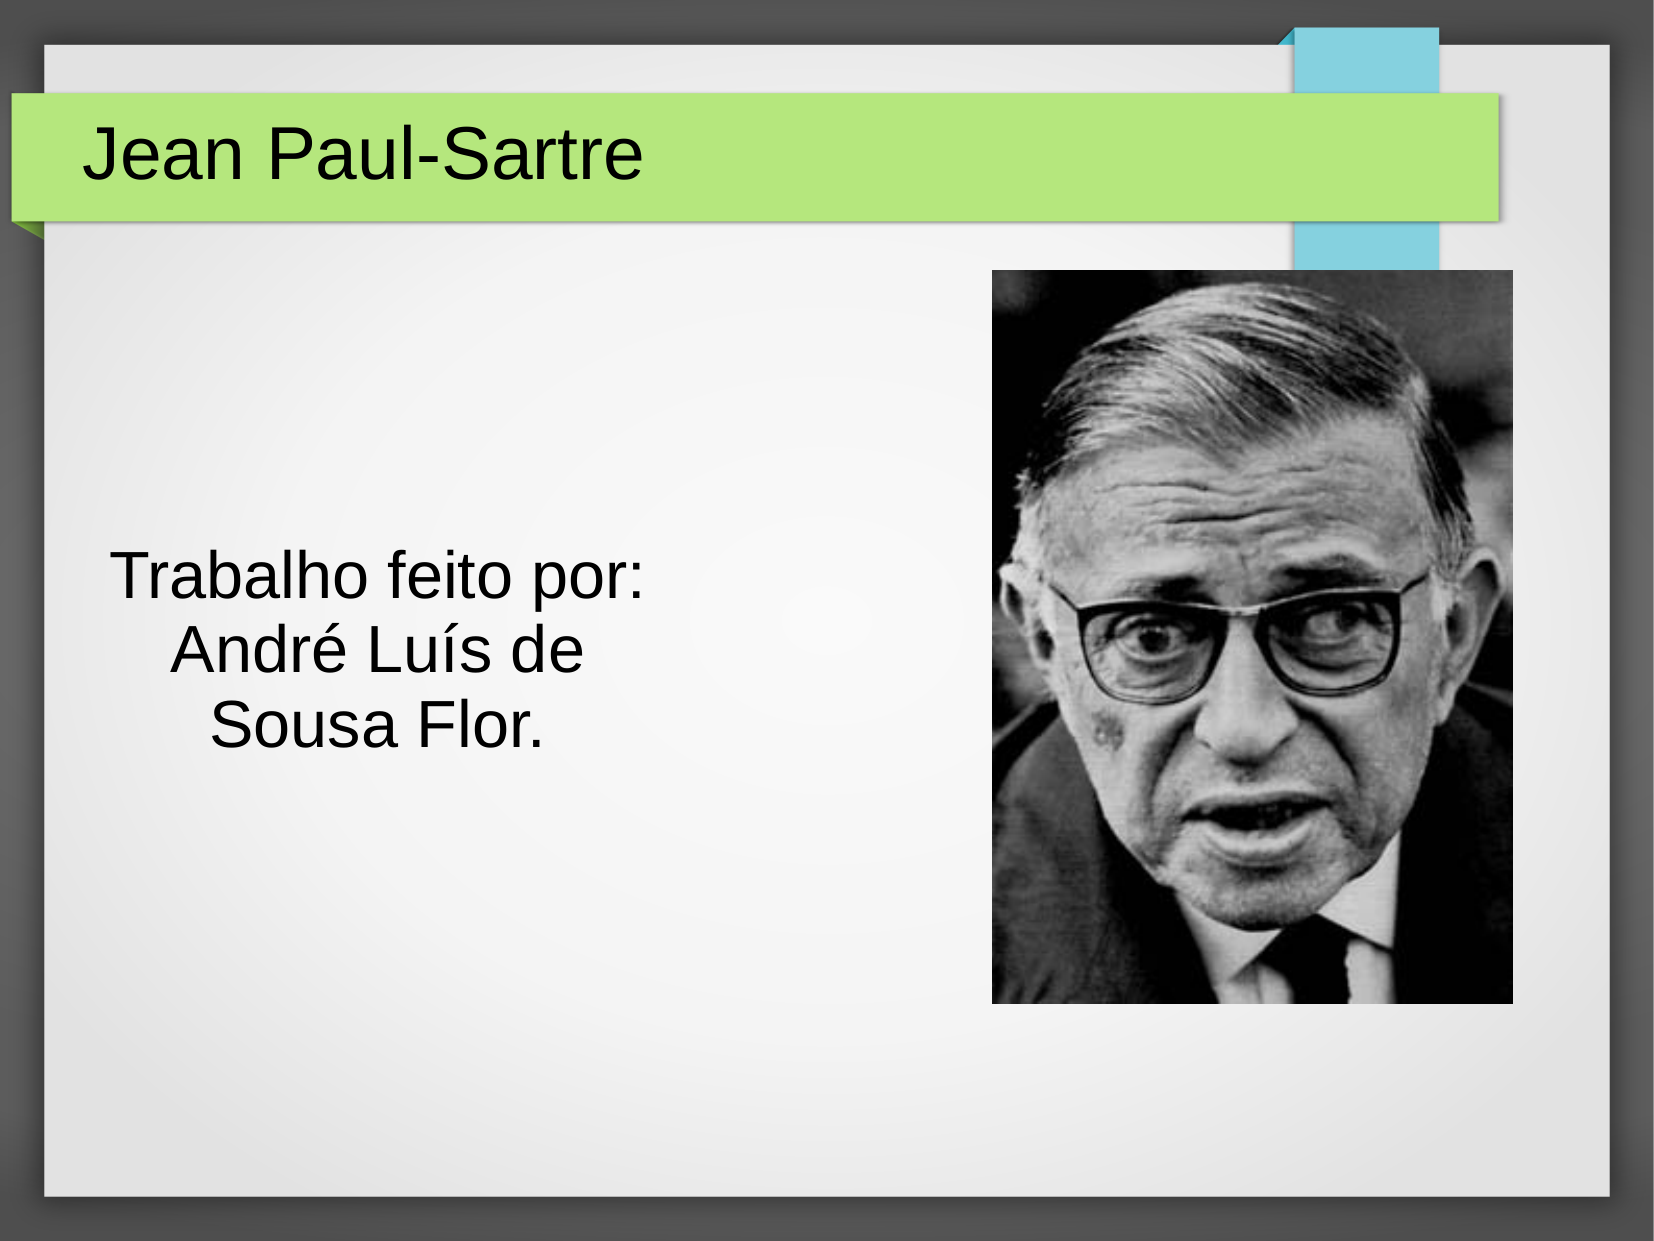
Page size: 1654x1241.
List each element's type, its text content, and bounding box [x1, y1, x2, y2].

title Jean Paul-Sartre [82, 94, 1264, 213]
subtitle Trabalho feito por: André Luís de Sousa Flor. [82, 290, 674, 1010]
picture [0, 0, 1654, 1241]
